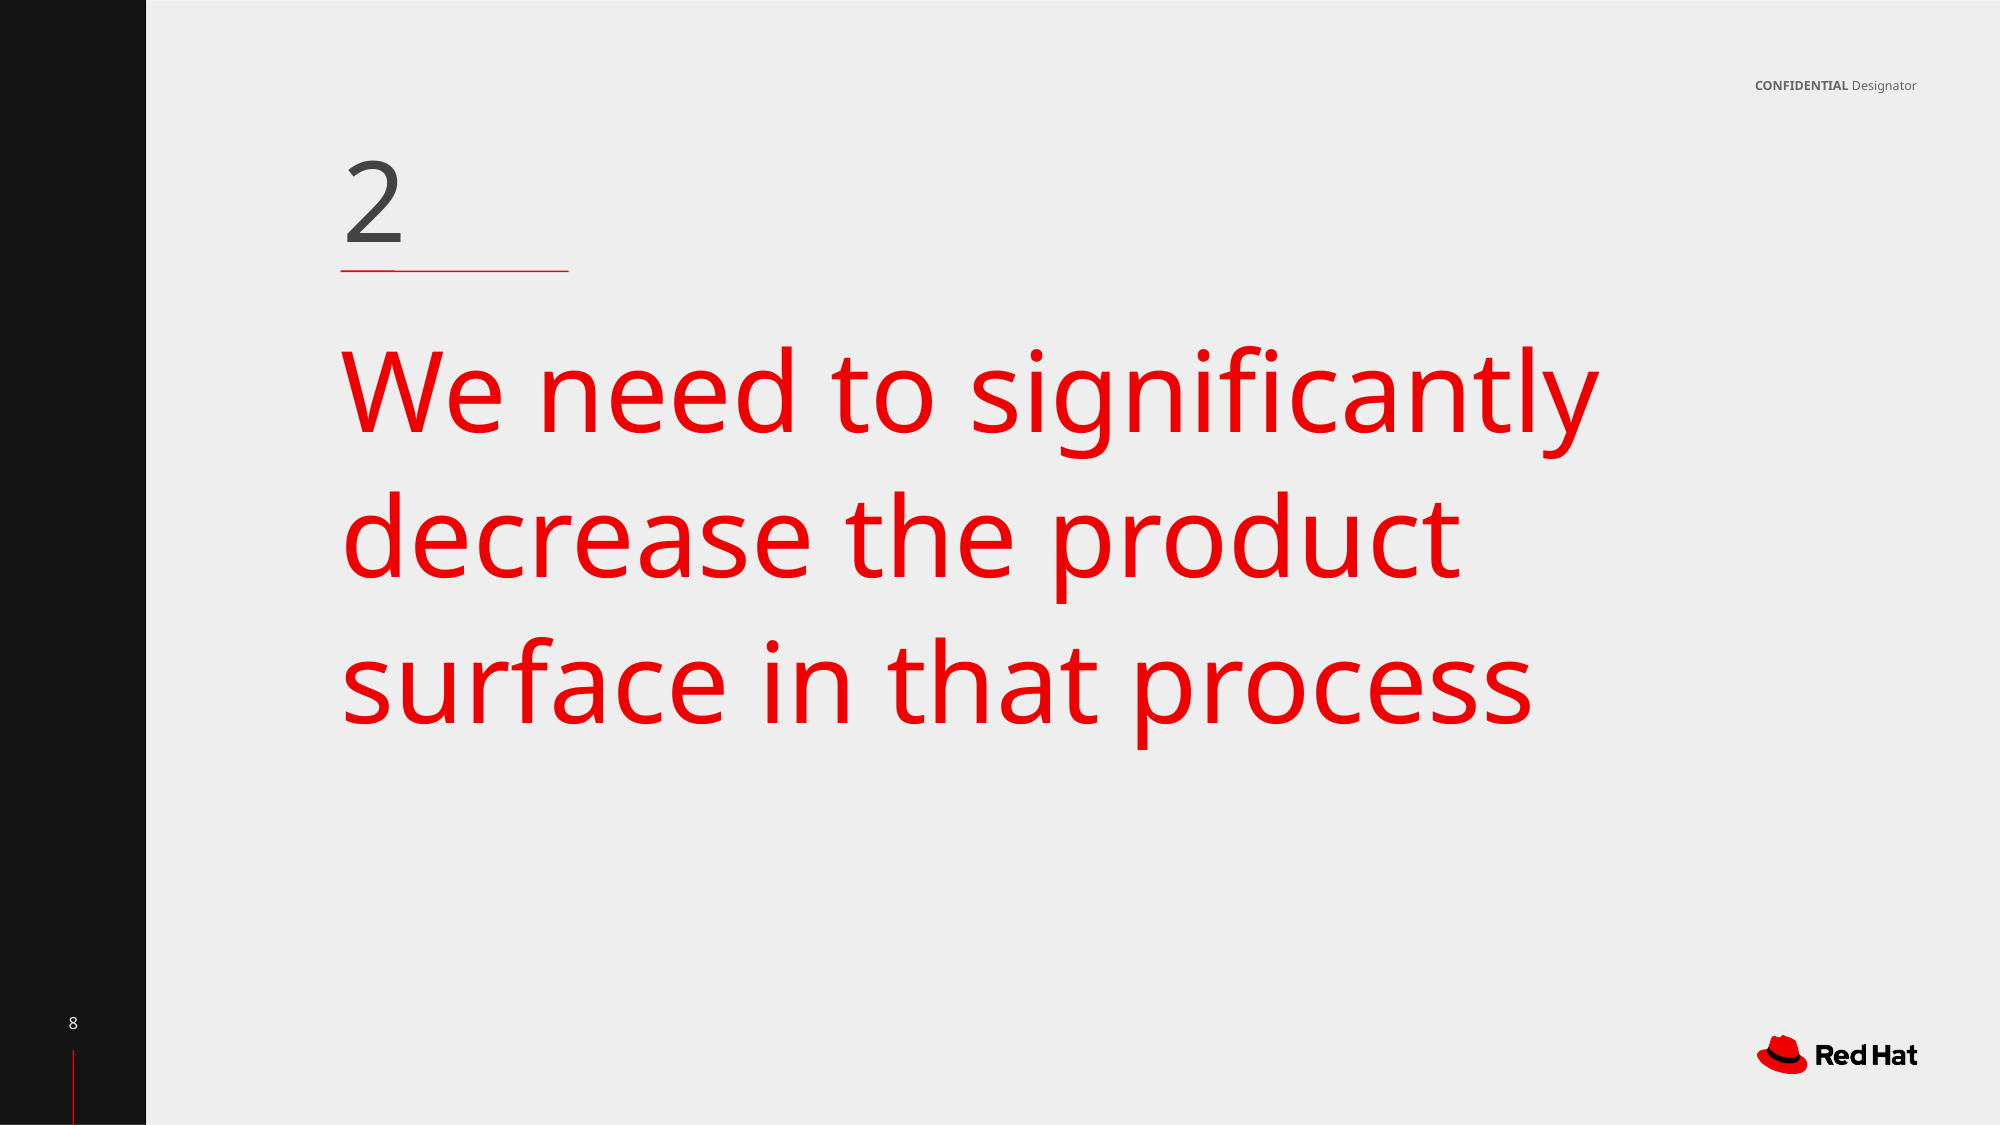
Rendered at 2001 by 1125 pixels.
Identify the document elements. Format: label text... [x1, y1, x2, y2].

picture [0, 0, 2001, 1125]
slide_number <number> [13, 1012, 134, 1036]
title We need to significantly decrease the product surface in that process [340, 308, 1652, 813]
text_box 2 [327, 104, 494, 297]
